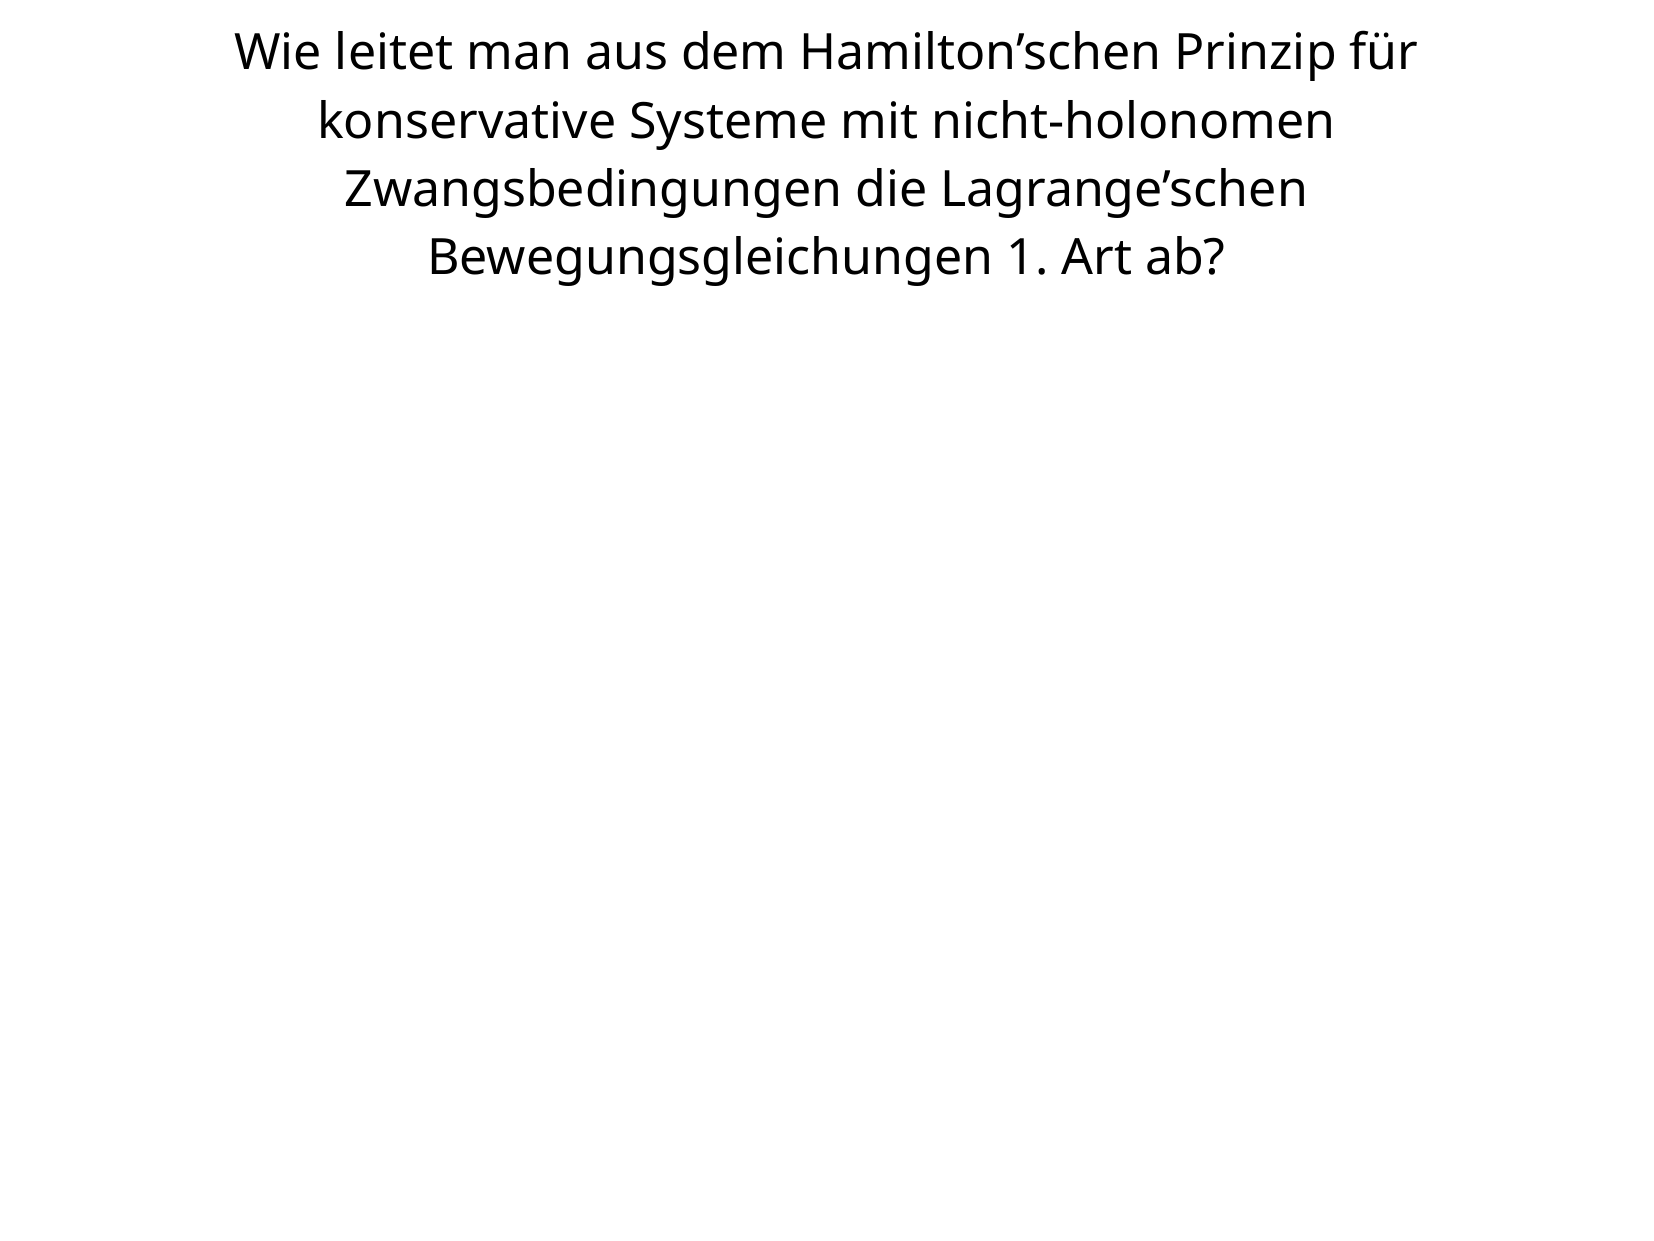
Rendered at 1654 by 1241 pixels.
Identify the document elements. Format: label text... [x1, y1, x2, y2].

title Wie leitet man aus dem Hamilton’schen Prinzip für konservative Systeme mit nicht-holonomen Zwangsbedingungen die Lagrange’schen Bewegungsgleichungen 1. Art ab? [82, 33, 1571, 272]
